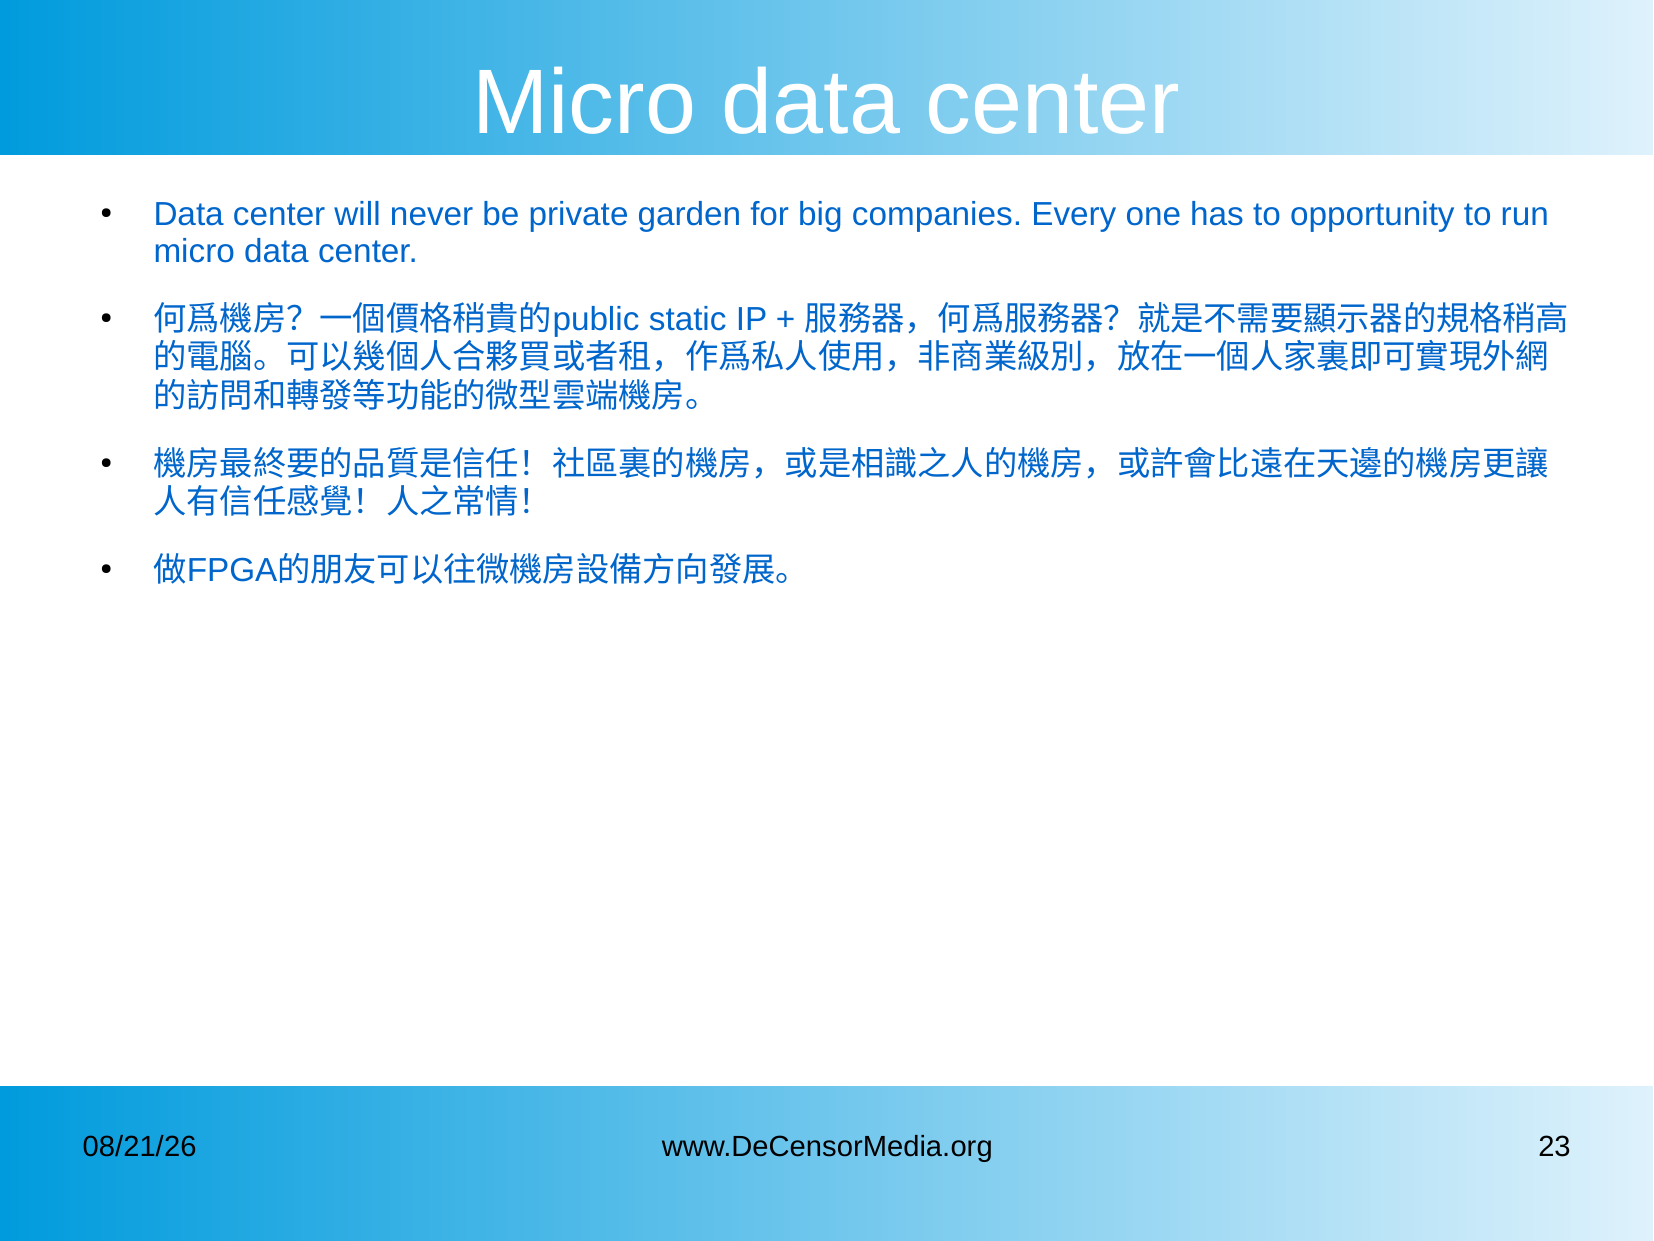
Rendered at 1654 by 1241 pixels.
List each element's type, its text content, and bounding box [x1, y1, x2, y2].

title Micro data center [82, 48, 1571, 156]
list Data center will never be private garden for big companies. Every one has to opportunity to run micro data center. 何爲機房？一個價格稍貴的public static IP + 服務器，何爲服務器？就是不需要顯示器的規格稍高的電腦。可以幾個人合夥買或者租，作爲私人使用，非商業級別，放在一個人家裏即可實現外網的訪問和轉發等功能的微型雲端機房。 機房最終要的品質是信任！社區裏的機房，或是相識之人的機房，或許會比遠在天邊的機房更讓人有信任感覺！人之常情！ 做FPGA的朋友可以往微機房設備方向發展。 [82, 195, 1571, 916]
